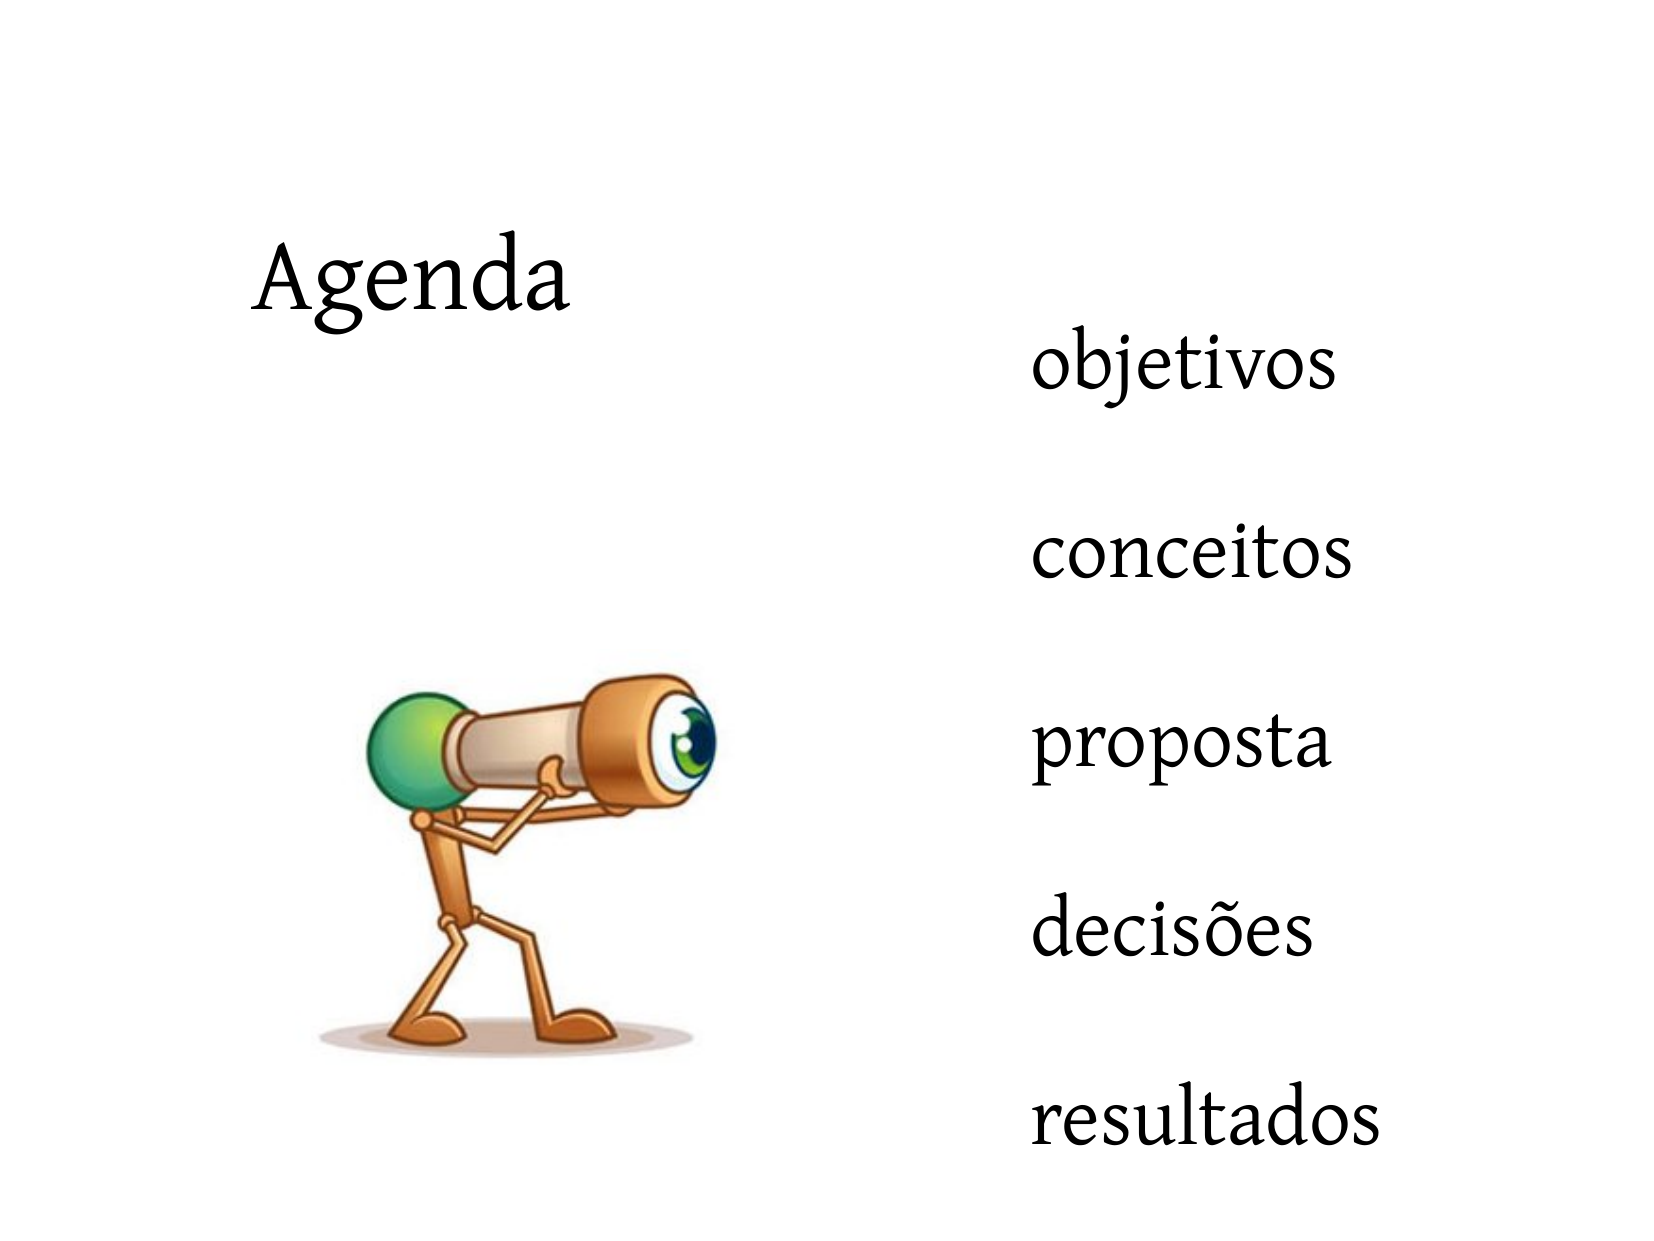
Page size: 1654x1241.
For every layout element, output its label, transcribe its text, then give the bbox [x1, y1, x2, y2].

picture [206, 649, 761, 1066]
text_box objetivos conceitos proposta decisões resultados [1015, 309, 1399, 1176]
text_box Agenda [236, 212, 587, 346]
